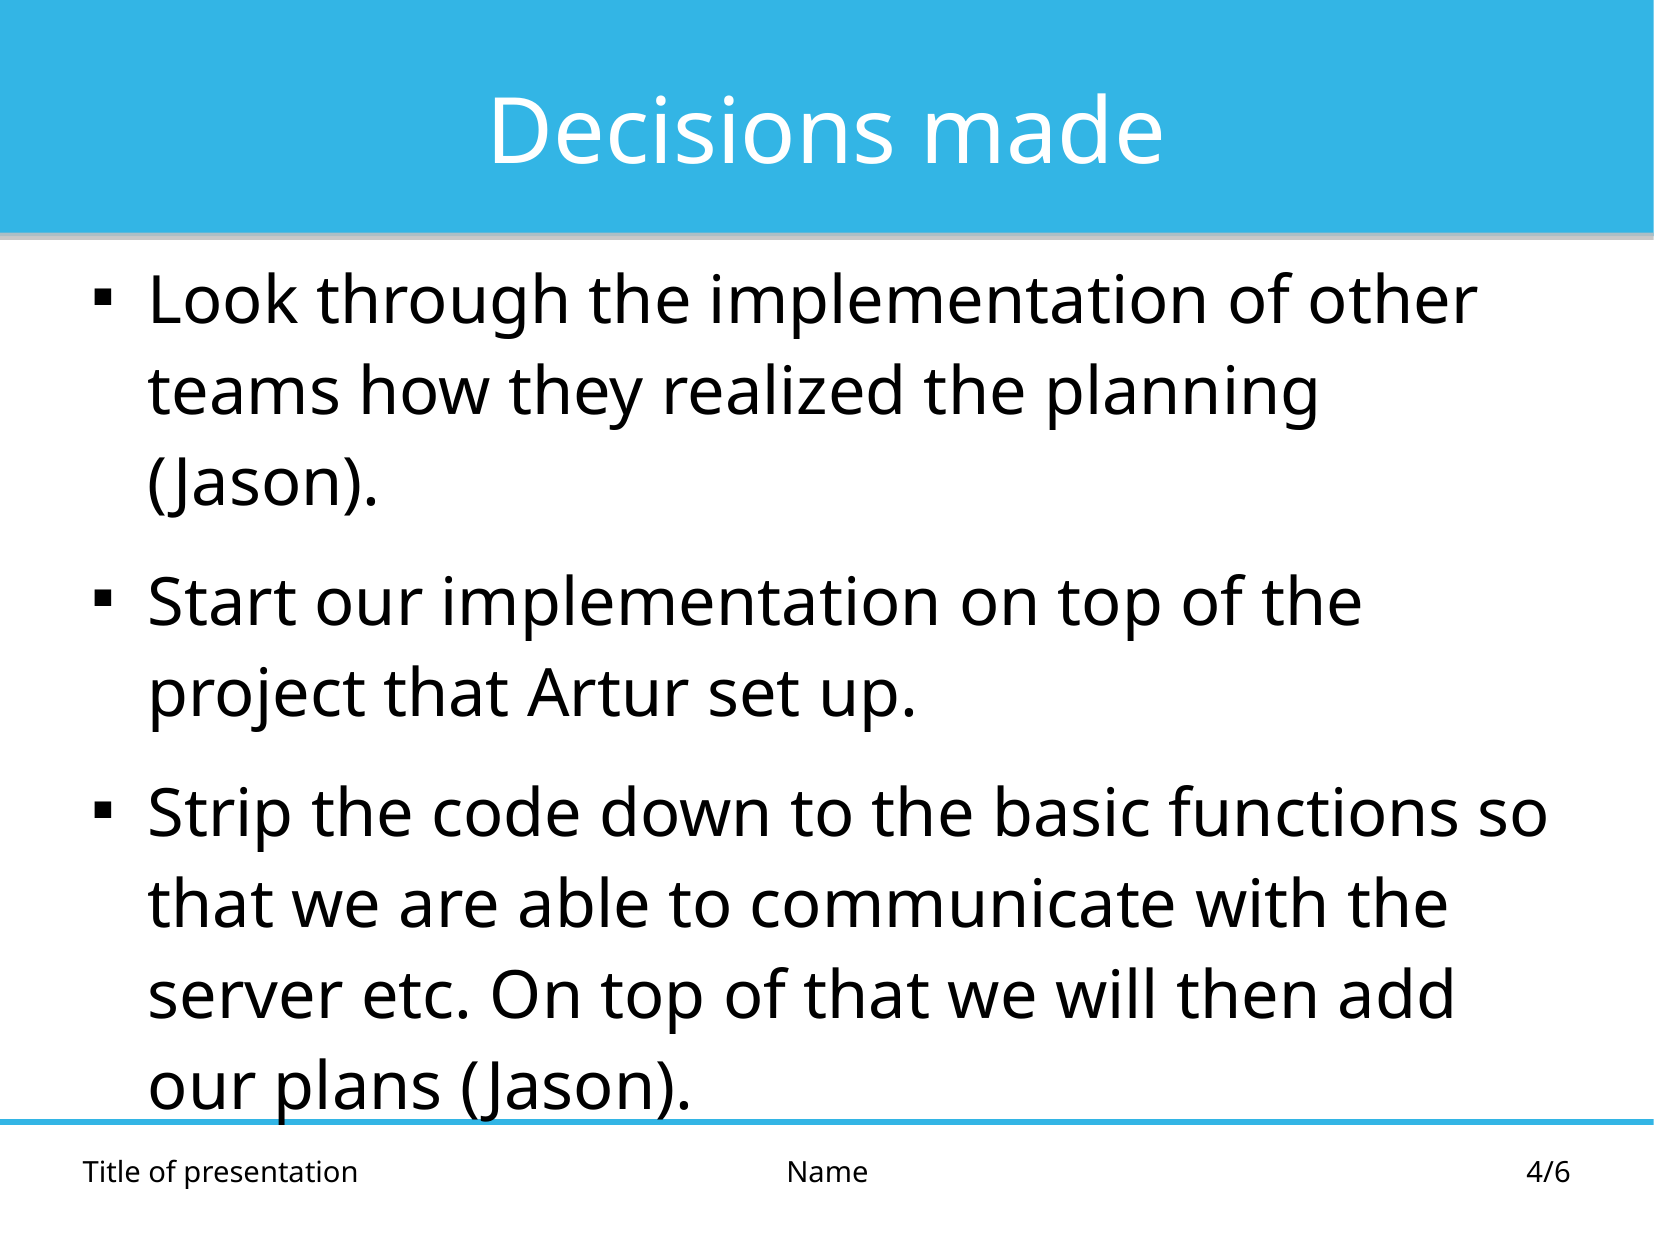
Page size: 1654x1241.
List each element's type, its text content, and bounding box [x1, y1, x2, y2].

list Look through the implementation of other teams how they realized the planning (Jason). Start our implementation on top of the project that Artur set up. Strip the code down to the basic functions so that we are able to communicate with the server etc. On top of that we will then add our plans (Jason). [76, 252, 1565, 1123]
title Decisions made [82, 49, 1571, 207]
